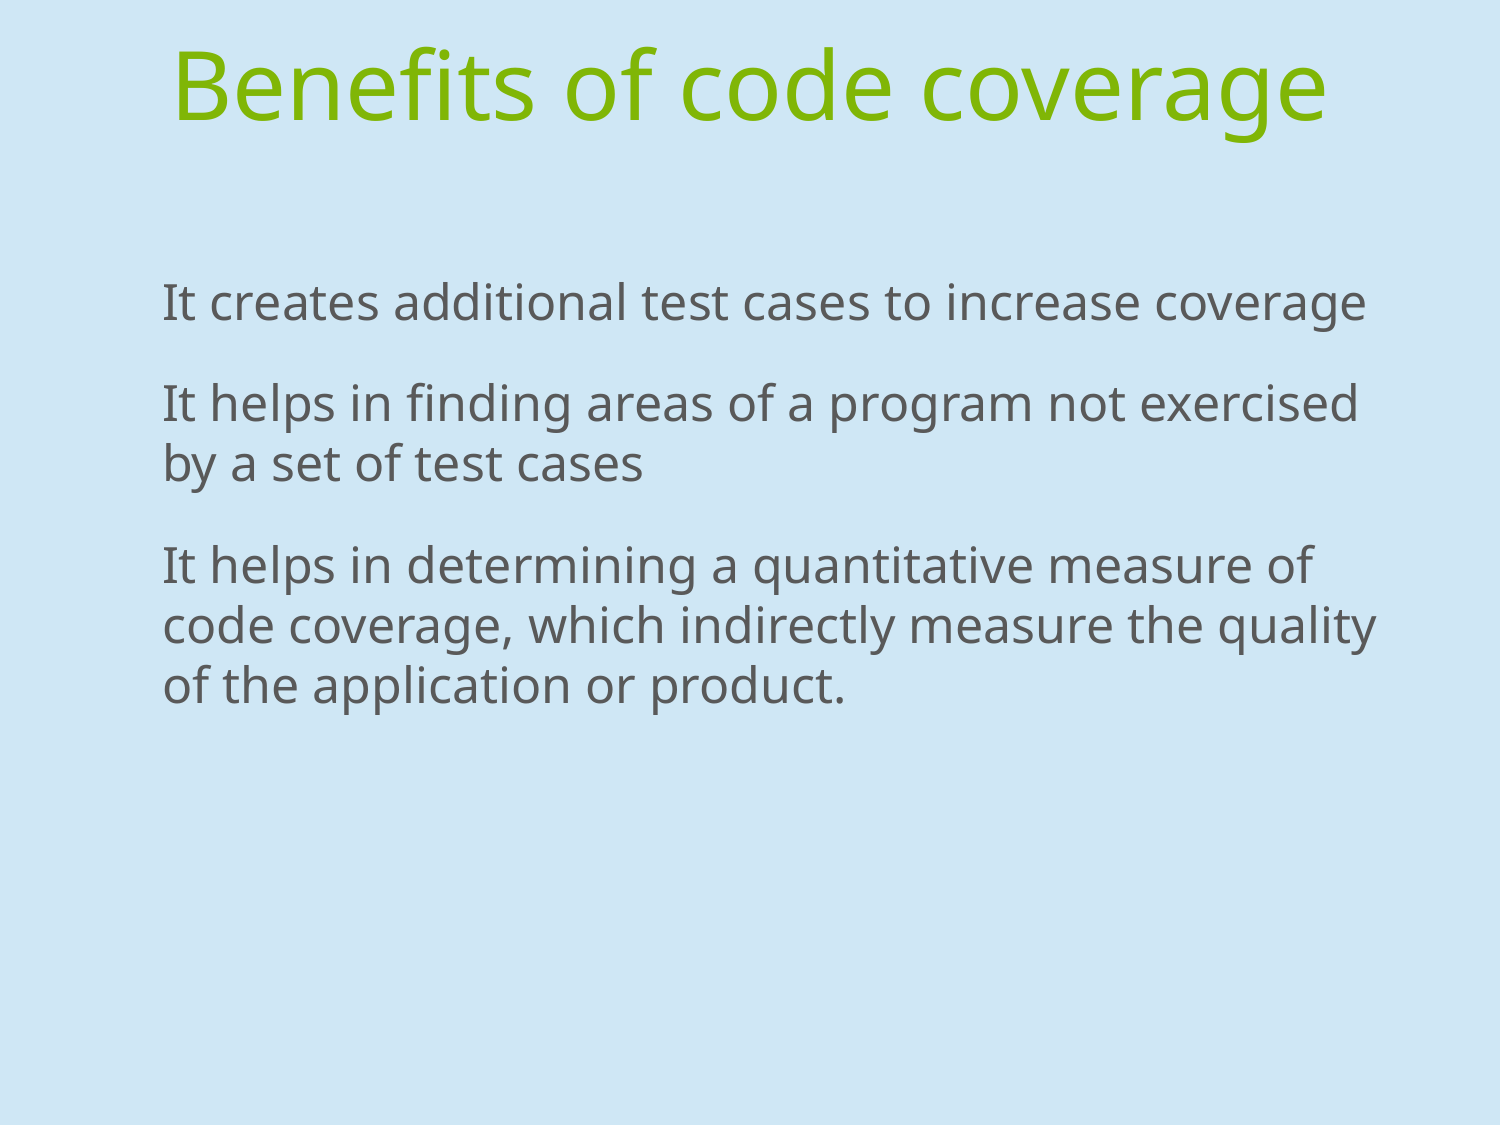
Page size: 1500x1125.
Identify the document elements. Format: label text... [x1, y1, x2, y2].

title Benefits of code coverage [90, 17, 1410, 237]
list It creates additional test cases to increase coverage It helps in finding areas of a program not exercised by a set of test cases It helps in determining a quantitative measure of code coverage, which indirectly measure the quality of the application or product. [90, 262, 1410, 975]
